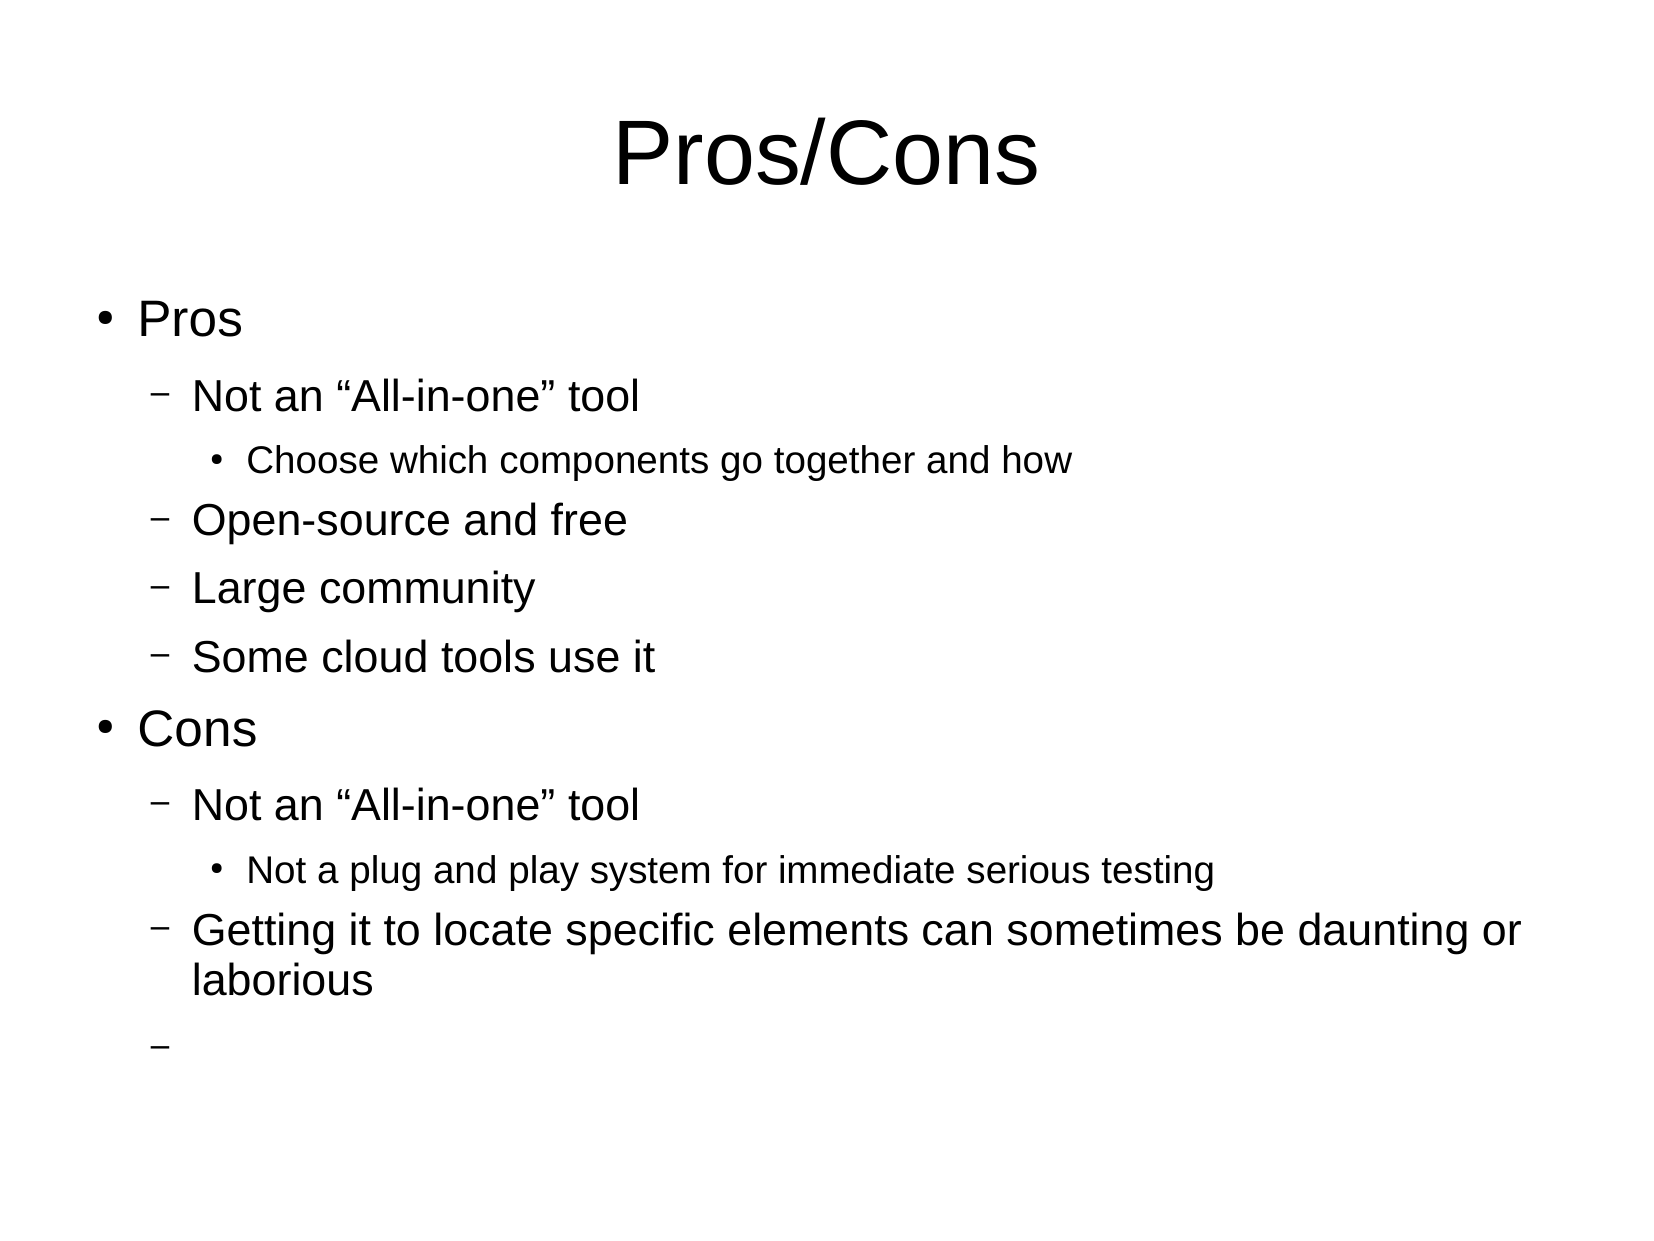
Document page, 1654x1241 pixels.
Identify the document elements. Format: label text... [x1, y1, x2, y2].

title Pros/Cons [82, 49, 1571, 257]
list Pros Not an “All-in-one” tool Choose which components go together and how Open-source and free Large community Some cloud tools use it Cons Not an “All-in-one” tool Not a plug and play system for immediate serious testing Getting it to locate specific elements can sometimes be daunting or laborious [82, 290, 1538, 1010]
